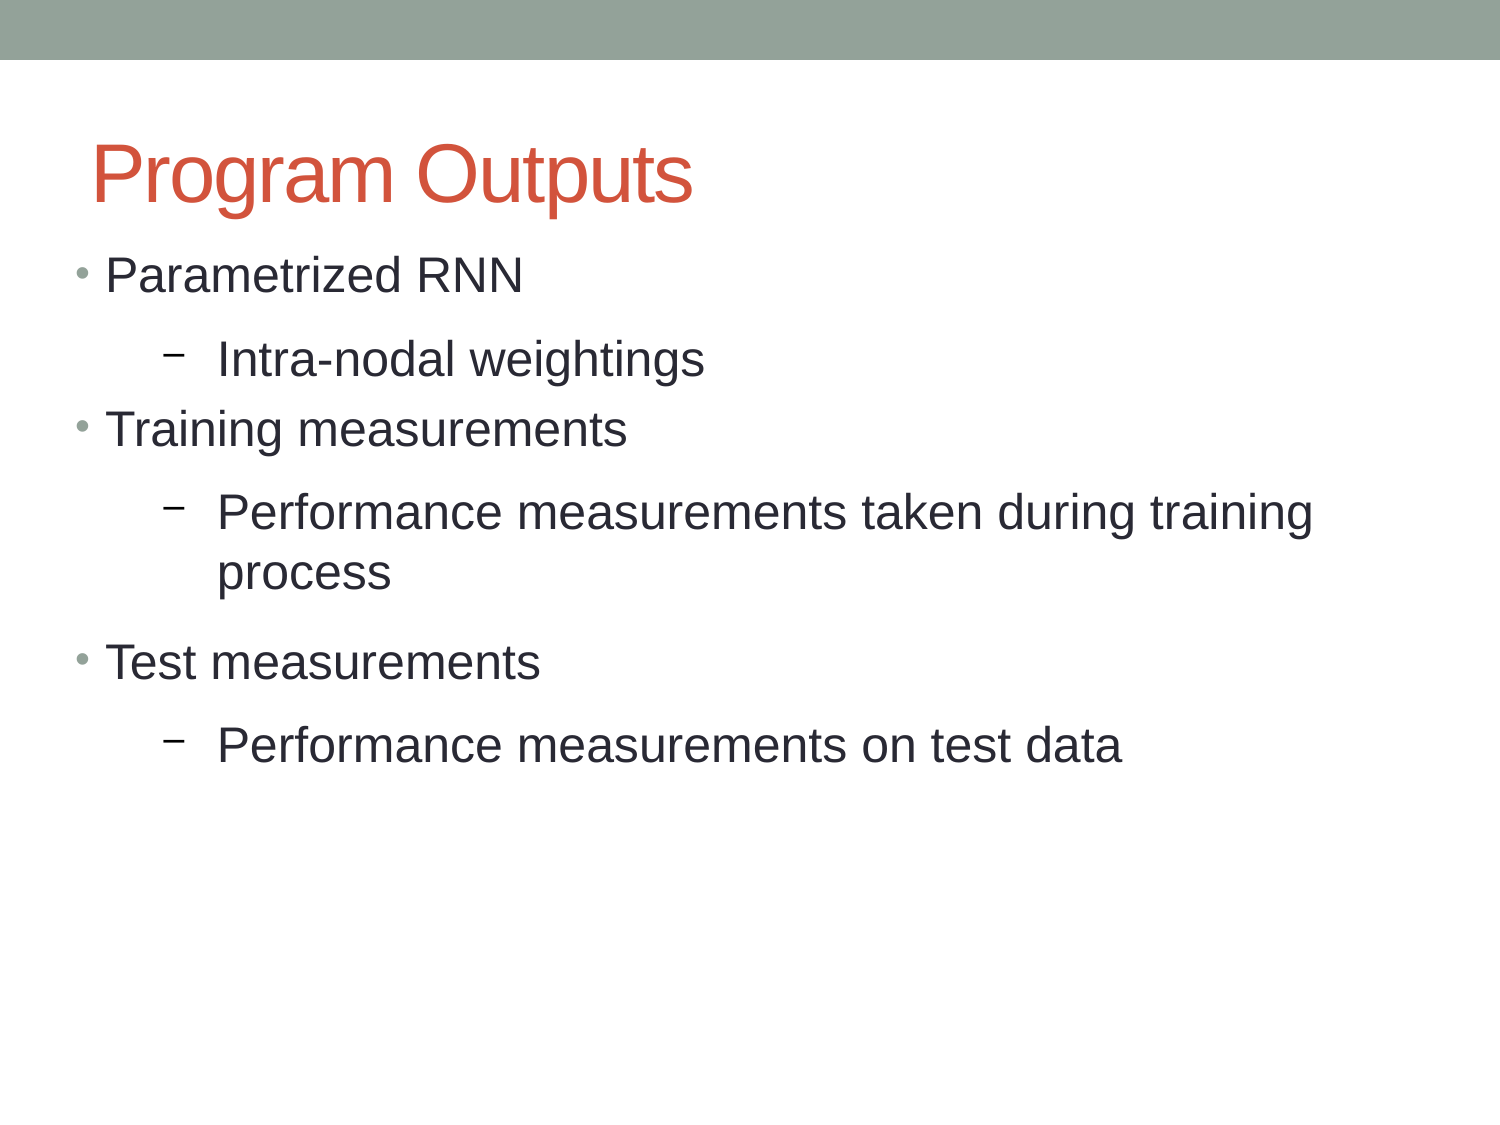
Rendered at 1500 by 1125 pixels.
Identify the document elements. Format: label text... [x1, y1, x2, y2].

list Parametrized RNN Intra-nodal weightings Training measurements Performance measurements taken during training process Test measurements Performance measurements on test data [60, 235, 1411, 1036]
title Program Outputs [75, 87, 1425, 250]
